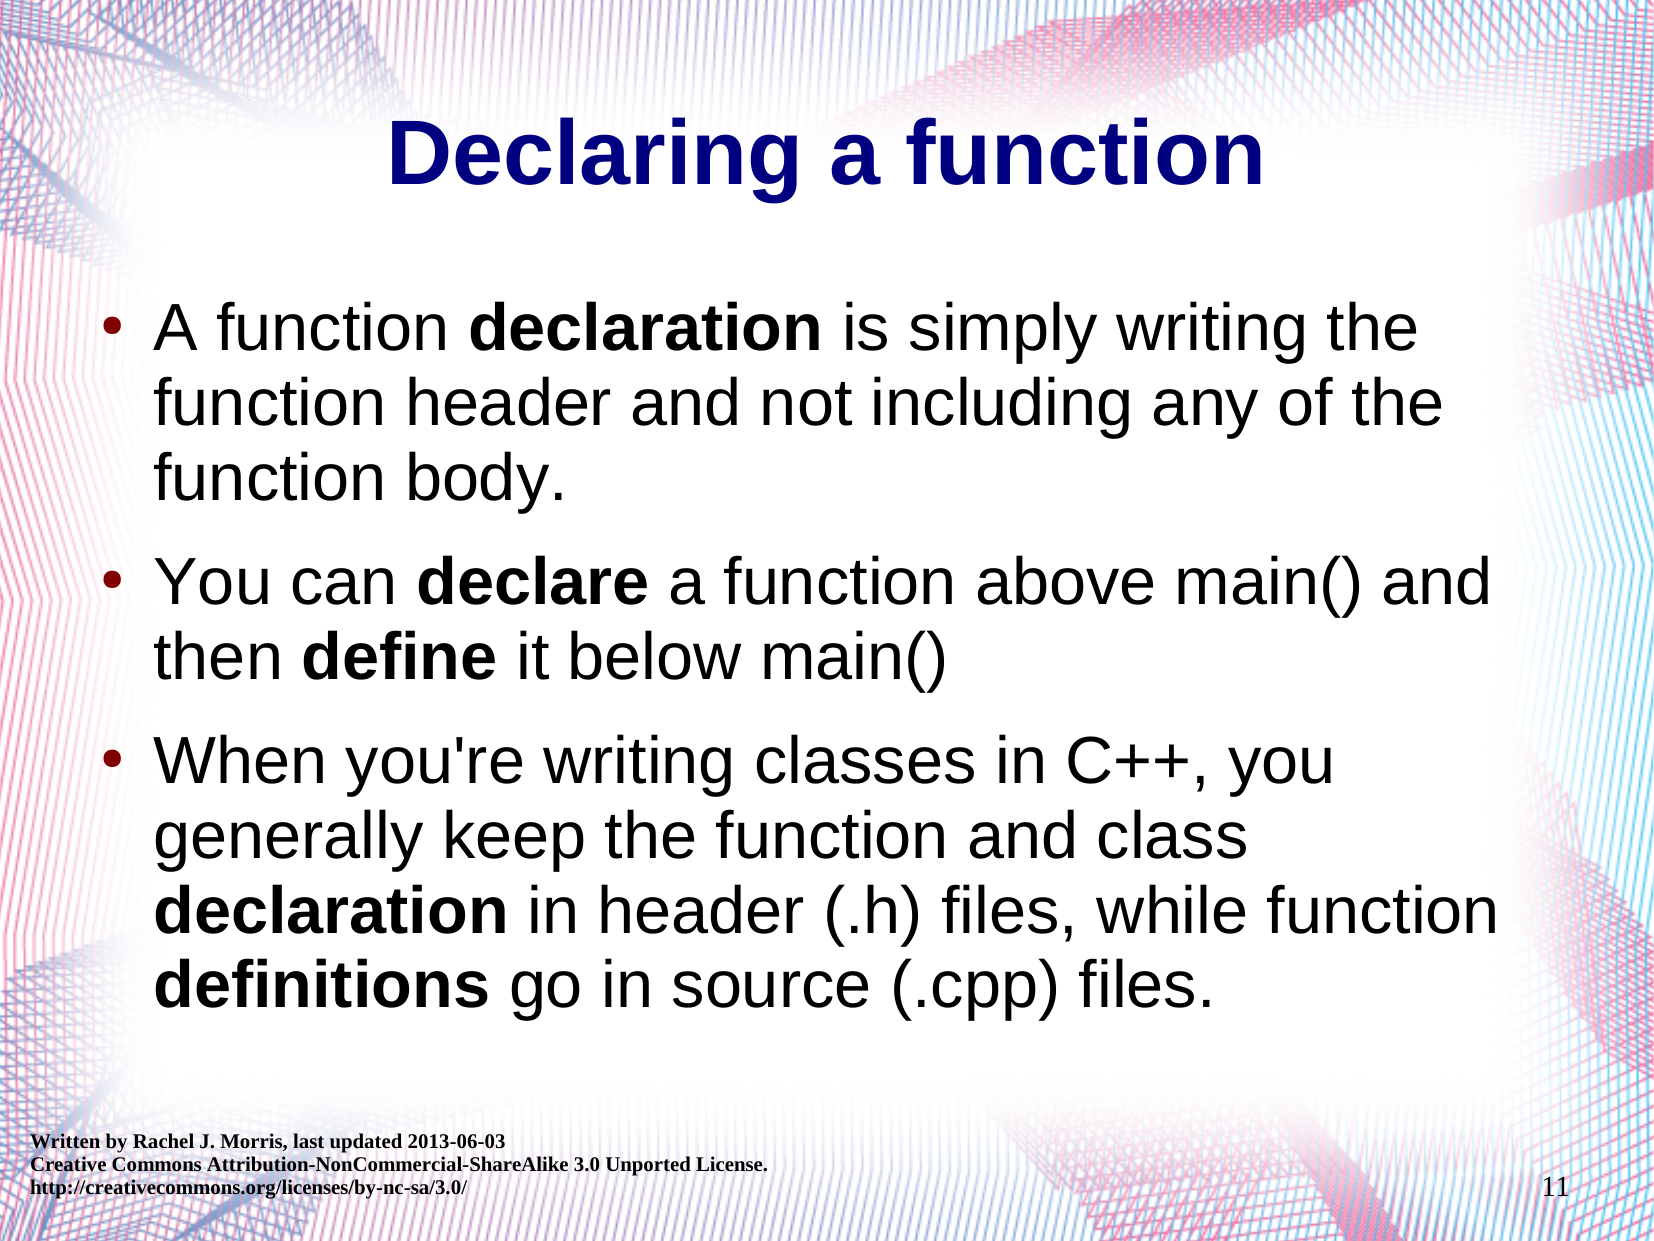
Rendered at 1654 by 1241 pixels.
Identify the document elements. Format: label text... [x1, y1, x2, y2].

title Declaring a function [82, 49, 1571, 257]
list A function declaration is simply writing the function header and not including any of the function body. You can declare a function above main() and then define it below main() When you're writing classes in C++, you generally keep the function and class declaration in header (.h) files, while function definitions go in source (.cpp) files. [82, 290, 1571, 1023]
picture [0, 0, 1654, 1241]
